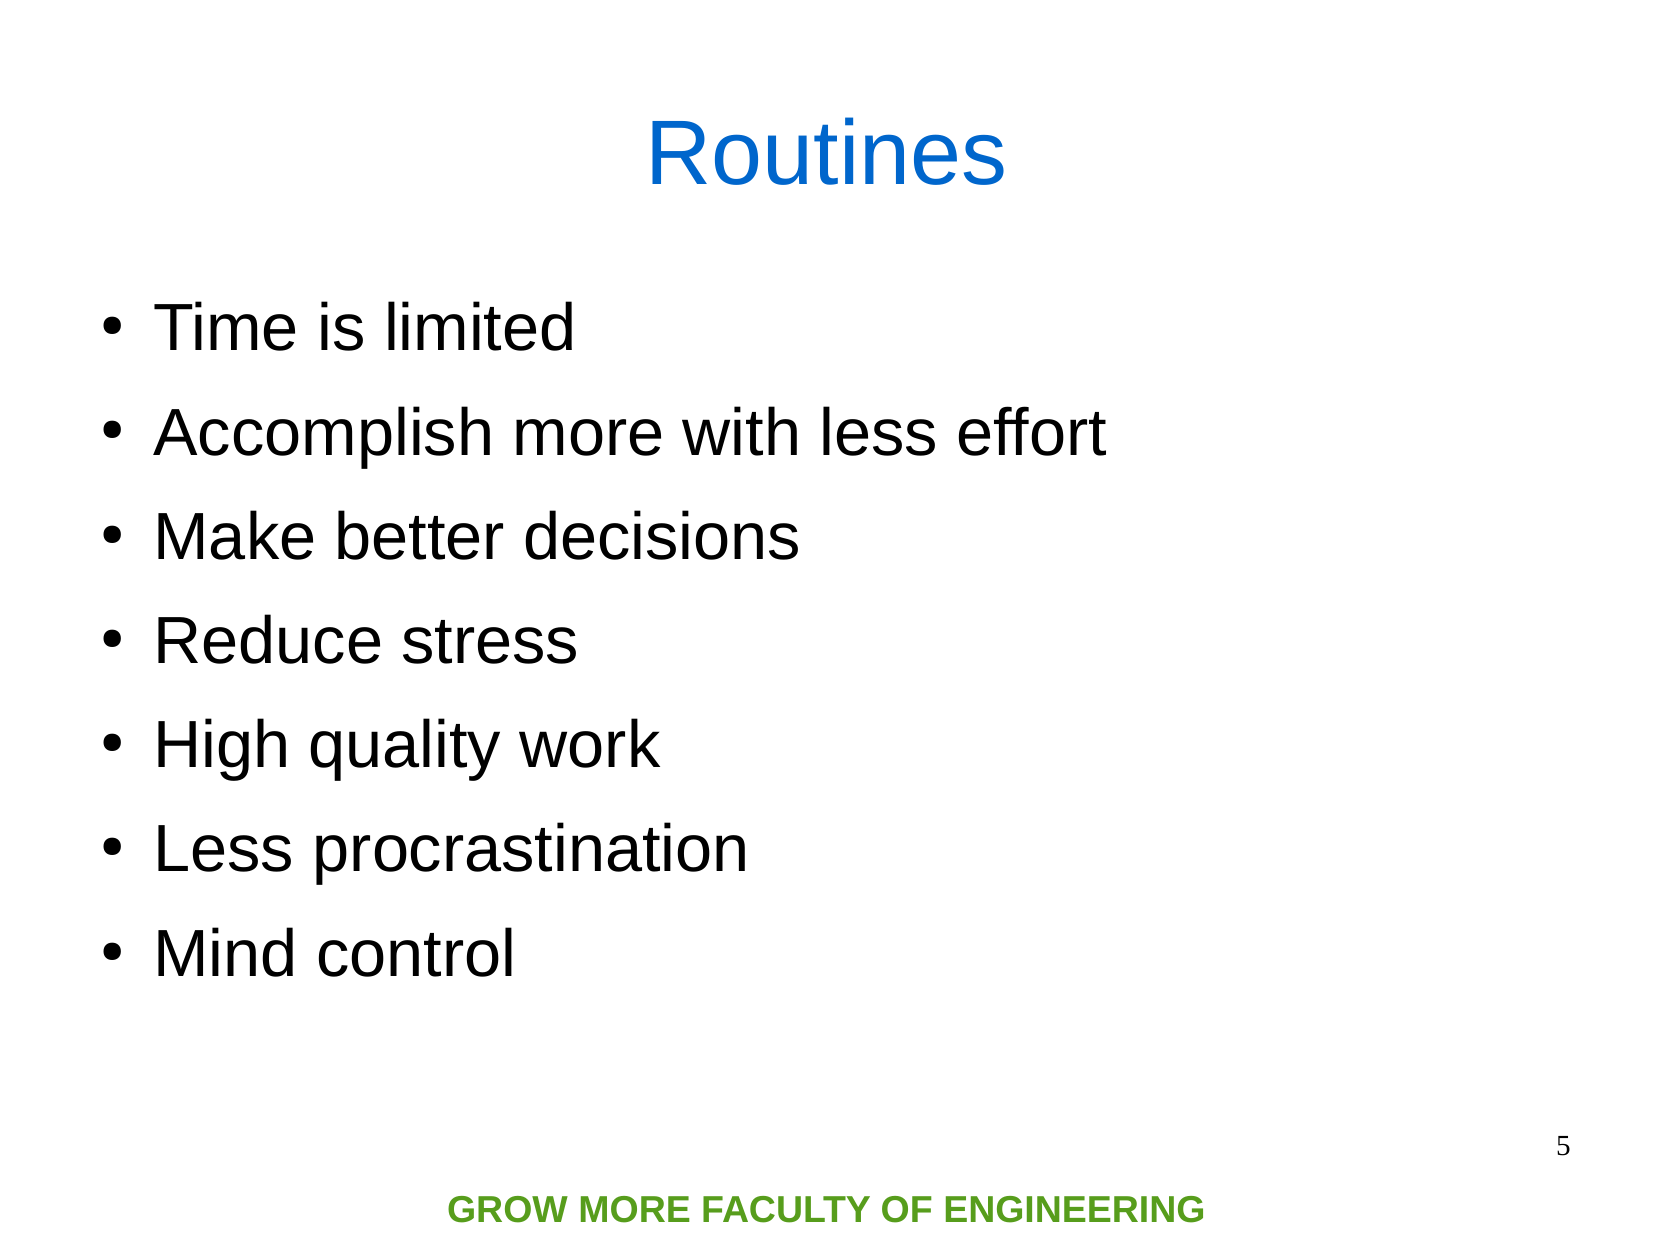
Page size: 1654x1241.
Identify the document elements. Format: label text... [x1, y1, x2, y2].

title Routines [82, 49, 1571, 257]
list Time is limited Accomplish more with less effort Make better decisions Reduce stress High quality work Less procrastination Mind control [82, 290, 1571, 1010]
